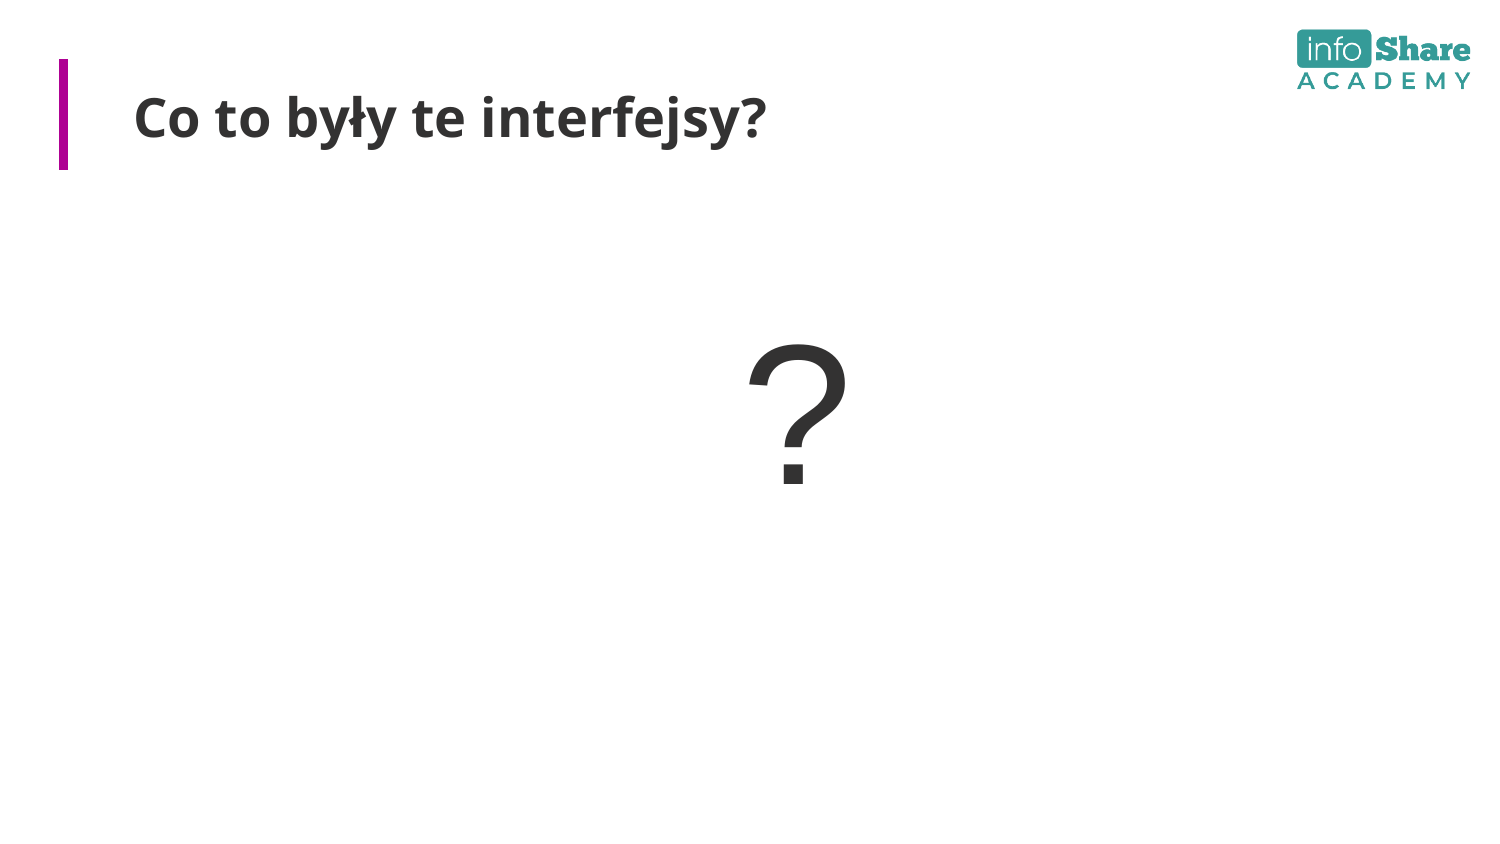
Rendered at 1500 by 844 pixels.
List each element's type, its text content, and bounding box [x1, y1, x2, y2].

list ? [118, 236, 1387, 753]
title Co to były te interfejsy? [118, 59, 1248, 200]
picture [1267, 0, 1500, 119]
